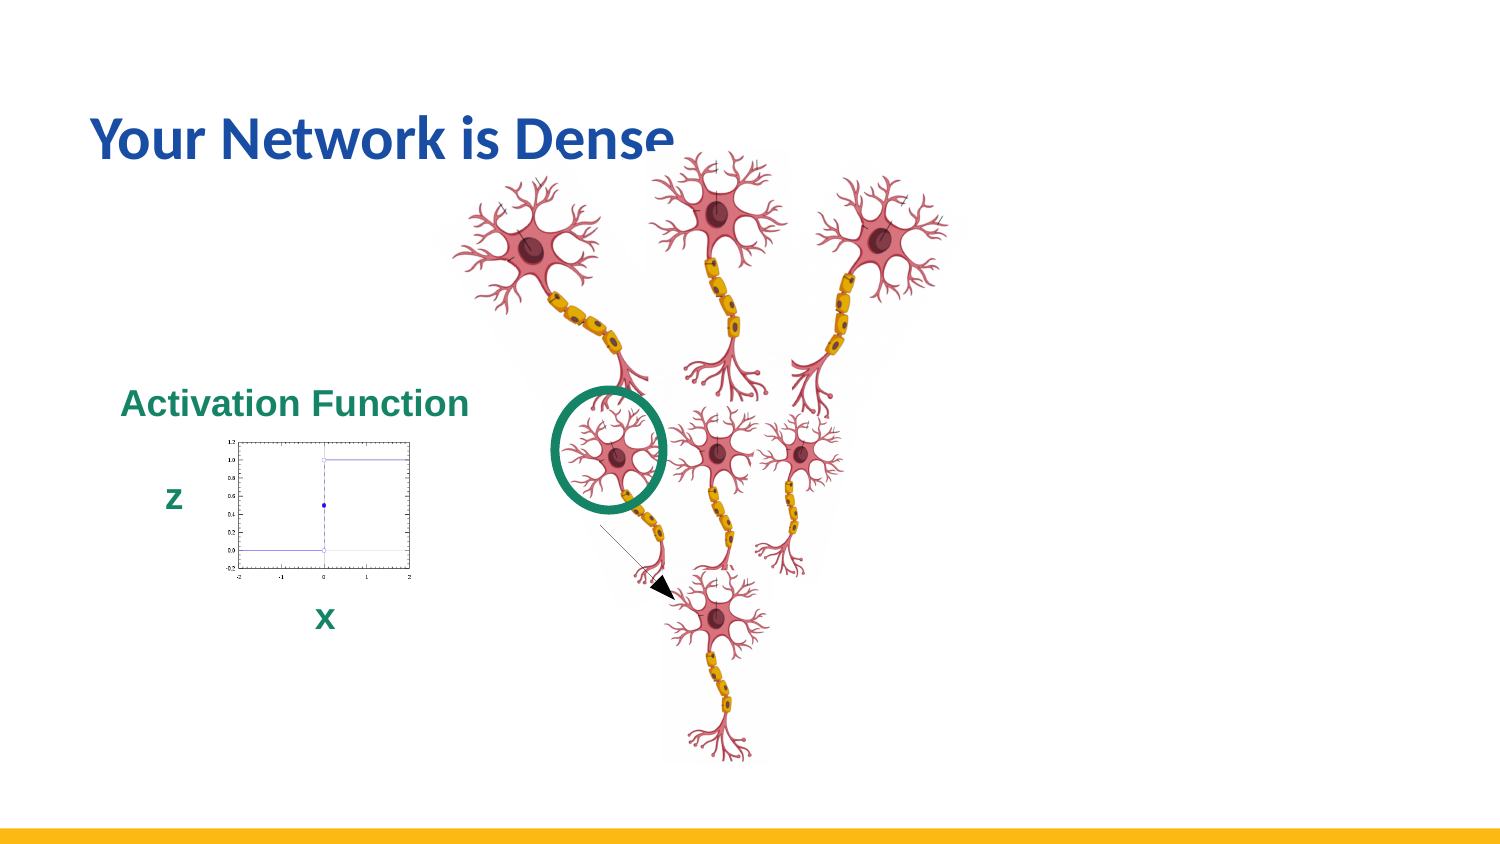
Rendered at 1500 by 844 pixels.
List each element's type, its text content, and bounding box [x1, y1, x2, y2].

picture [560, 395, 658, 505]
picture [429, 150, 975, 766]
text_box x [300, 588, 351, 646]
title Your Network is Dense [75, 13, 1425, 211]
text_box z [150, 468, 199, 526]
picture [219, 434, 421, 586]
text_box Activation Function [105, 375, 486, 432]
